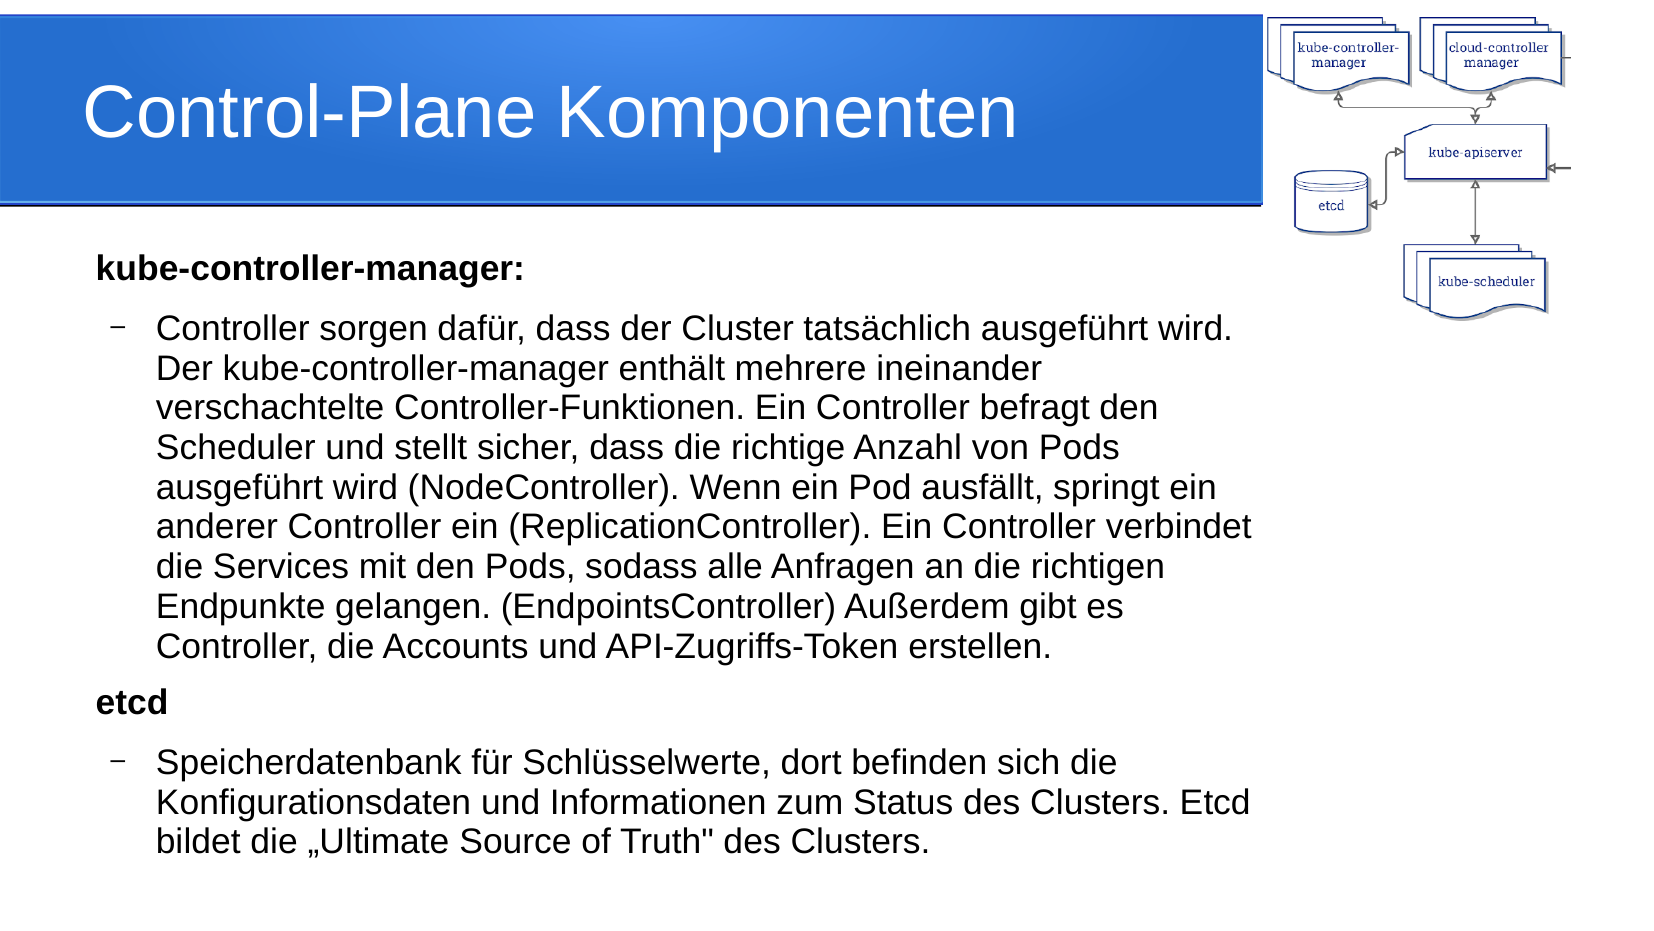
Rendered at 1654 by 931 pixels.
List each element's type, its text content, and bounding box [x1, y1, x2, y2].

title Control-Plane Komponenten [82, 35, 1235, 189]
picture [1263, 11, 1571, 325]
list kube-controller-manager: Controller sorgen dafür, dass der Cluster tatsächlich ausgeführt wird. Der kube-controller-manager enthält mehrere ineinander verschachtelte Controller-Funktionen. Ein Controller befragt den Scheduler und stellt sicher, dass die richtige Anzahl von Pods ausgeführt wird (NodeController). Wenn ein Pod ausfällt, springt ein anderer Controller ein (ReplicationController). Ein Controller verbindet die Services mit den Pods, sodass alle Anfragen an die richtigen Endpunkte gelangen. (EndpointsController) Außerdem gibt es Controller, die Accounts und API-Zugriffs-Token erstellen. etcd Speicherdatenbank für Schlüsselwerte, dort befinden sich die Konfigurationsdaten und Informationen zum Status des Clusters. Etcd bildet die „Ultimate Source of Truth" des Clusters. [35, 248, 1264, 875]
